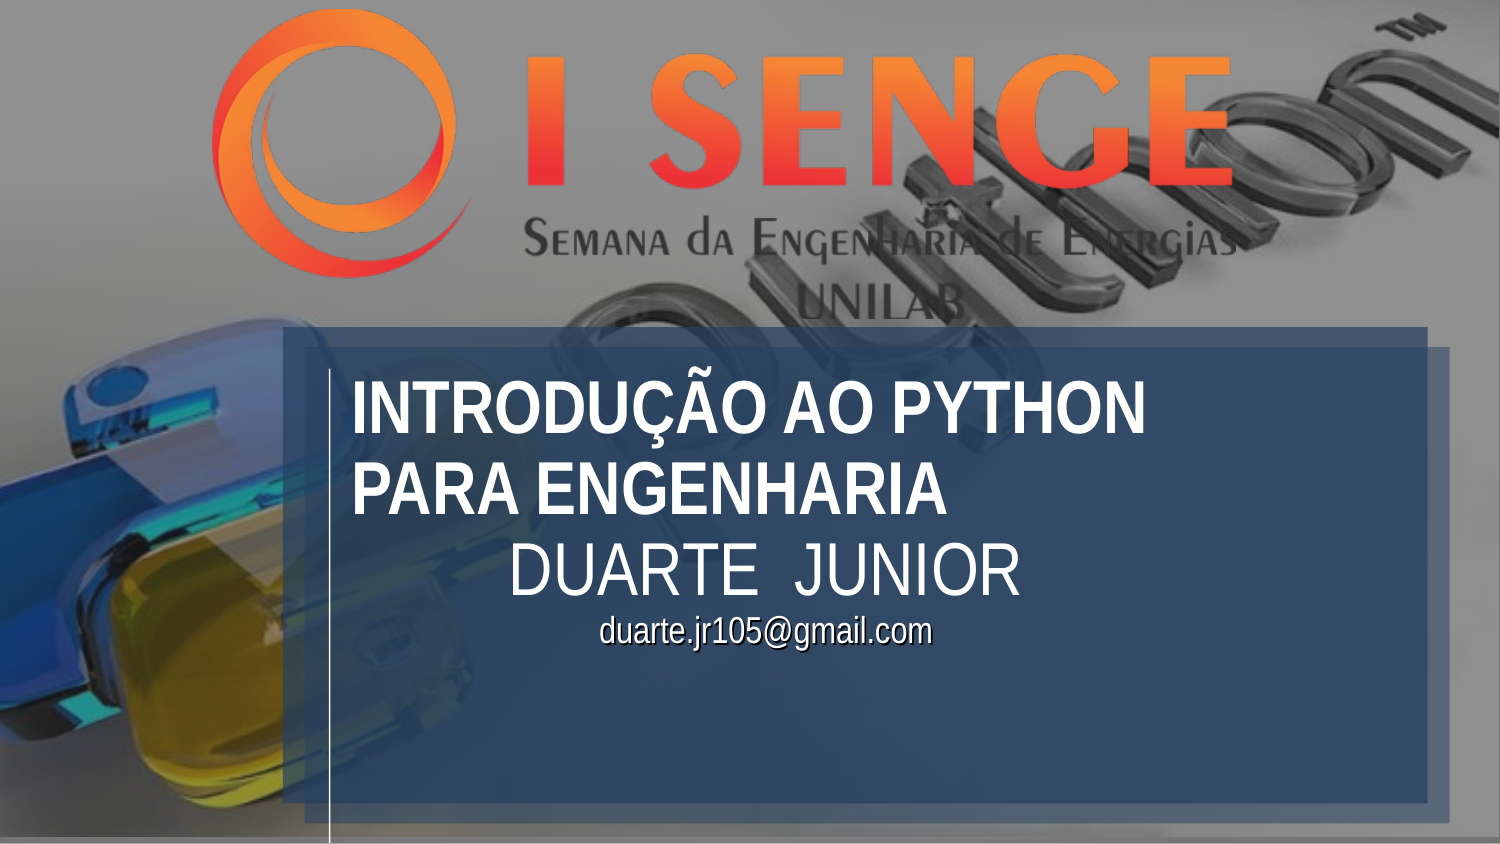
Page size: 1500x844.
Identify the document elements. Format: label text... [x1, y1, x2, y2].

picture [212, 9, 1236, 319]
text_box Introdução ao Python para engenharia duarte junior Duarte.jr105@gmail.com [351, 368, 1181, 702]
text_box [0, 0, 1500, 844]
